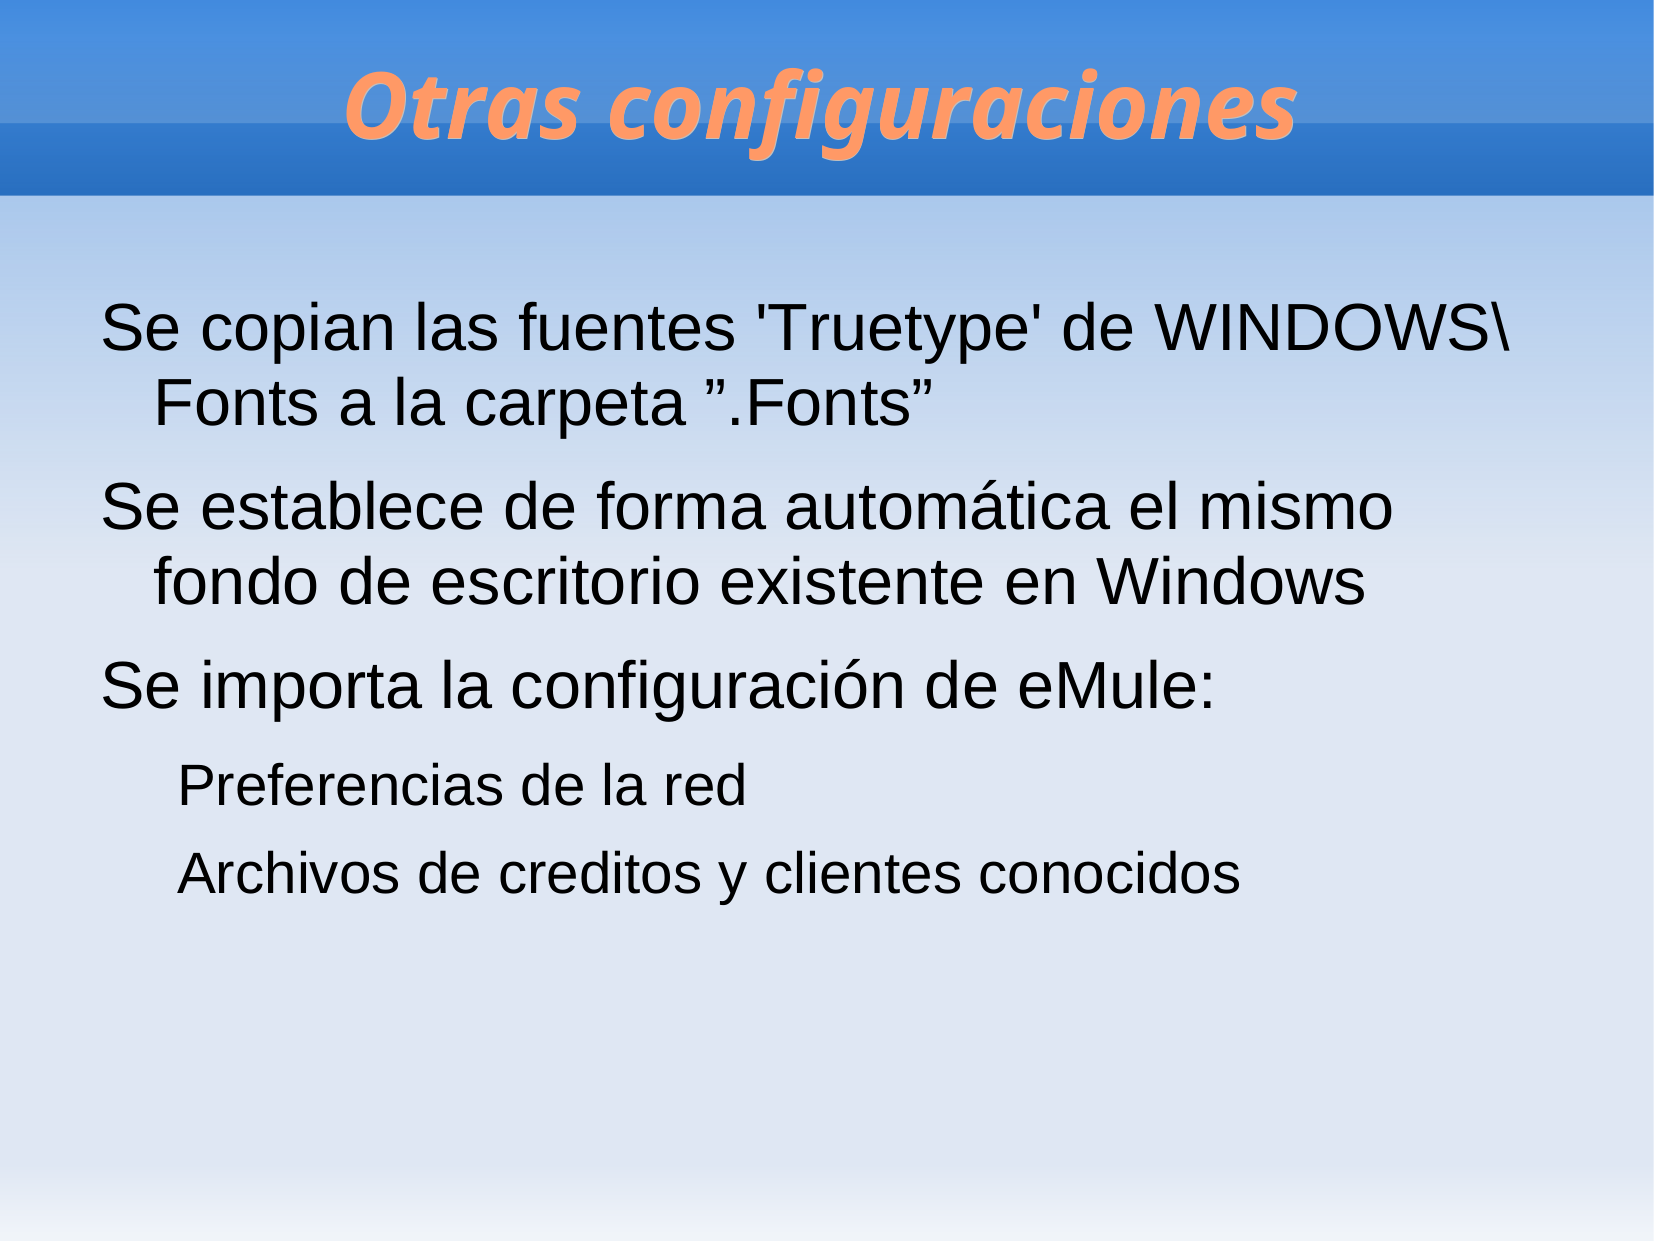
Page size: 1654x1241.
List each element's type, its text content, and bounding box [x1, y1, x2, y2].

list Se copian las fuentes 'Truetype' de WINDOWS\Fonts a la carpeta ”.Fonts” Se establece de forma automática el mismo fondo de escritorio existente en Windows Se importa la configuración de eMule: Preferencias de la red Archivos de creditos y clientes conocidos [82, 290, 1571, 1094]
picture [0, 0, 1654, 1241]
title Otras configuraciones [76, 7, 1565, 200]
